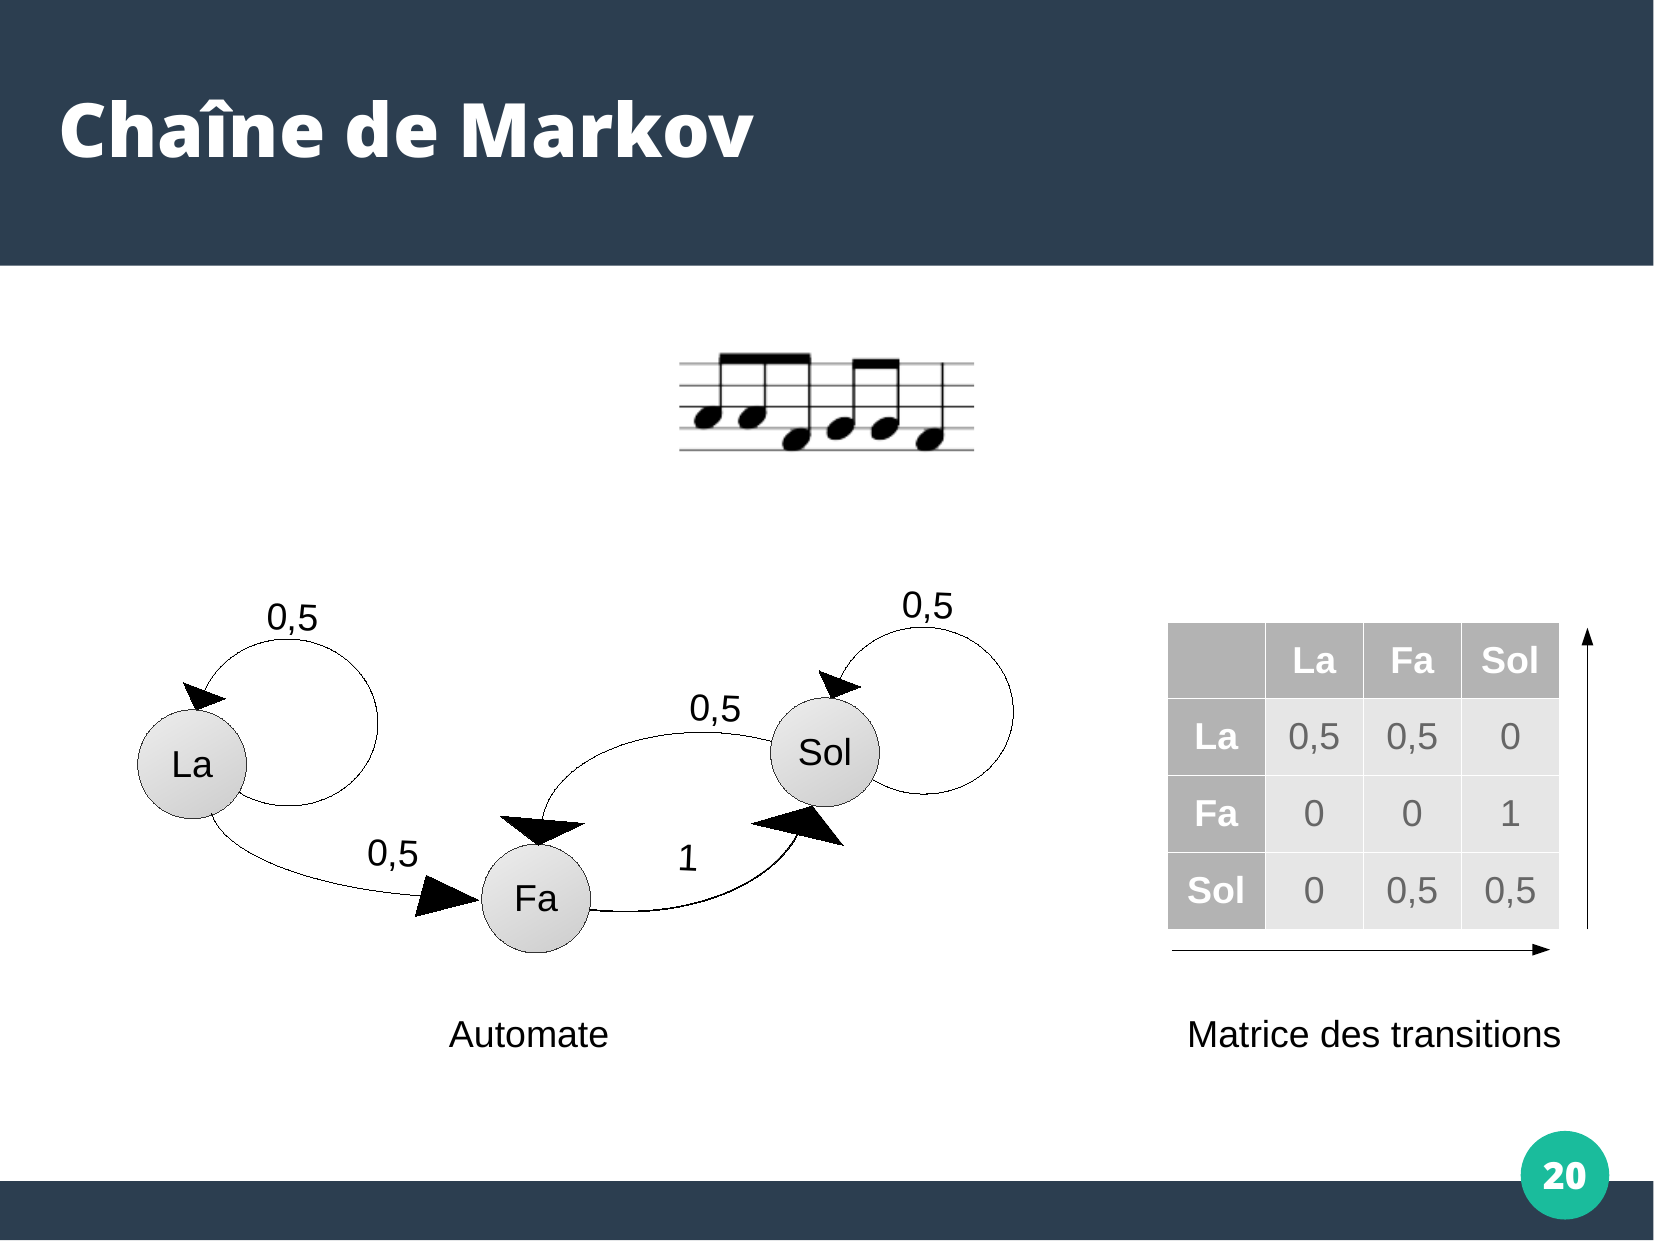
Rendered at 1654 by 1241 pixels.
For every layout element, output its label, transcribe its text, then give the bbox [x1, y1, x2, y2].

table_cell 0 [1364, 776, 1461, 852]
table_cell 0,5 [1364, 853, 1461, 929]
table_header Sol [1462, 623, 1559, 698]
table_cell 1 [1462, 776, 1559, 852]
text_box 0,5 [211, 813, 479, 917]
table_header [1168, 623, 1265, 698]
table_cell 0 [1266, 776, 1363, 852]
table_cell 0,5 [1266, 699, 1363, 775]
table_header Fa [1364, 623, 1461, 698]
table_header La [1266, 623, 1363, 698]
title Chaîne de Markov [59, 49, 1595, 207]
table_cell 0,5 [1364, 699, 1461, 775]
table_cell Fa [1168, 776, 1265, 852]
text_box La [137, 709, 247, 819]
text_box Fa [481, 844, 591, 953]
table_cell 0,5 [1462, 853, 1559, 929]
picture [679, 295, 975, 519]
text_box 0,5 [500, 732, 772, 846]
text_box 1 [589, 806, 844, 912]
text_box Automate Matrice des transitions [434, 1006, 1590, 1064]
table_cell Sol [1168, 853, 1265, 929]
text_box 0,5 [819, 627, 1014, 795]
table_cell La [1168, 699, 1265, 775]
text_box Sol [770, 697, 880, 807]
table_cell 0 [1462, 699, 1559, 775]
table_cell 0 [1266, 853, 1363, 929]
text_box 0,5 [183, 639, 378, 806]
